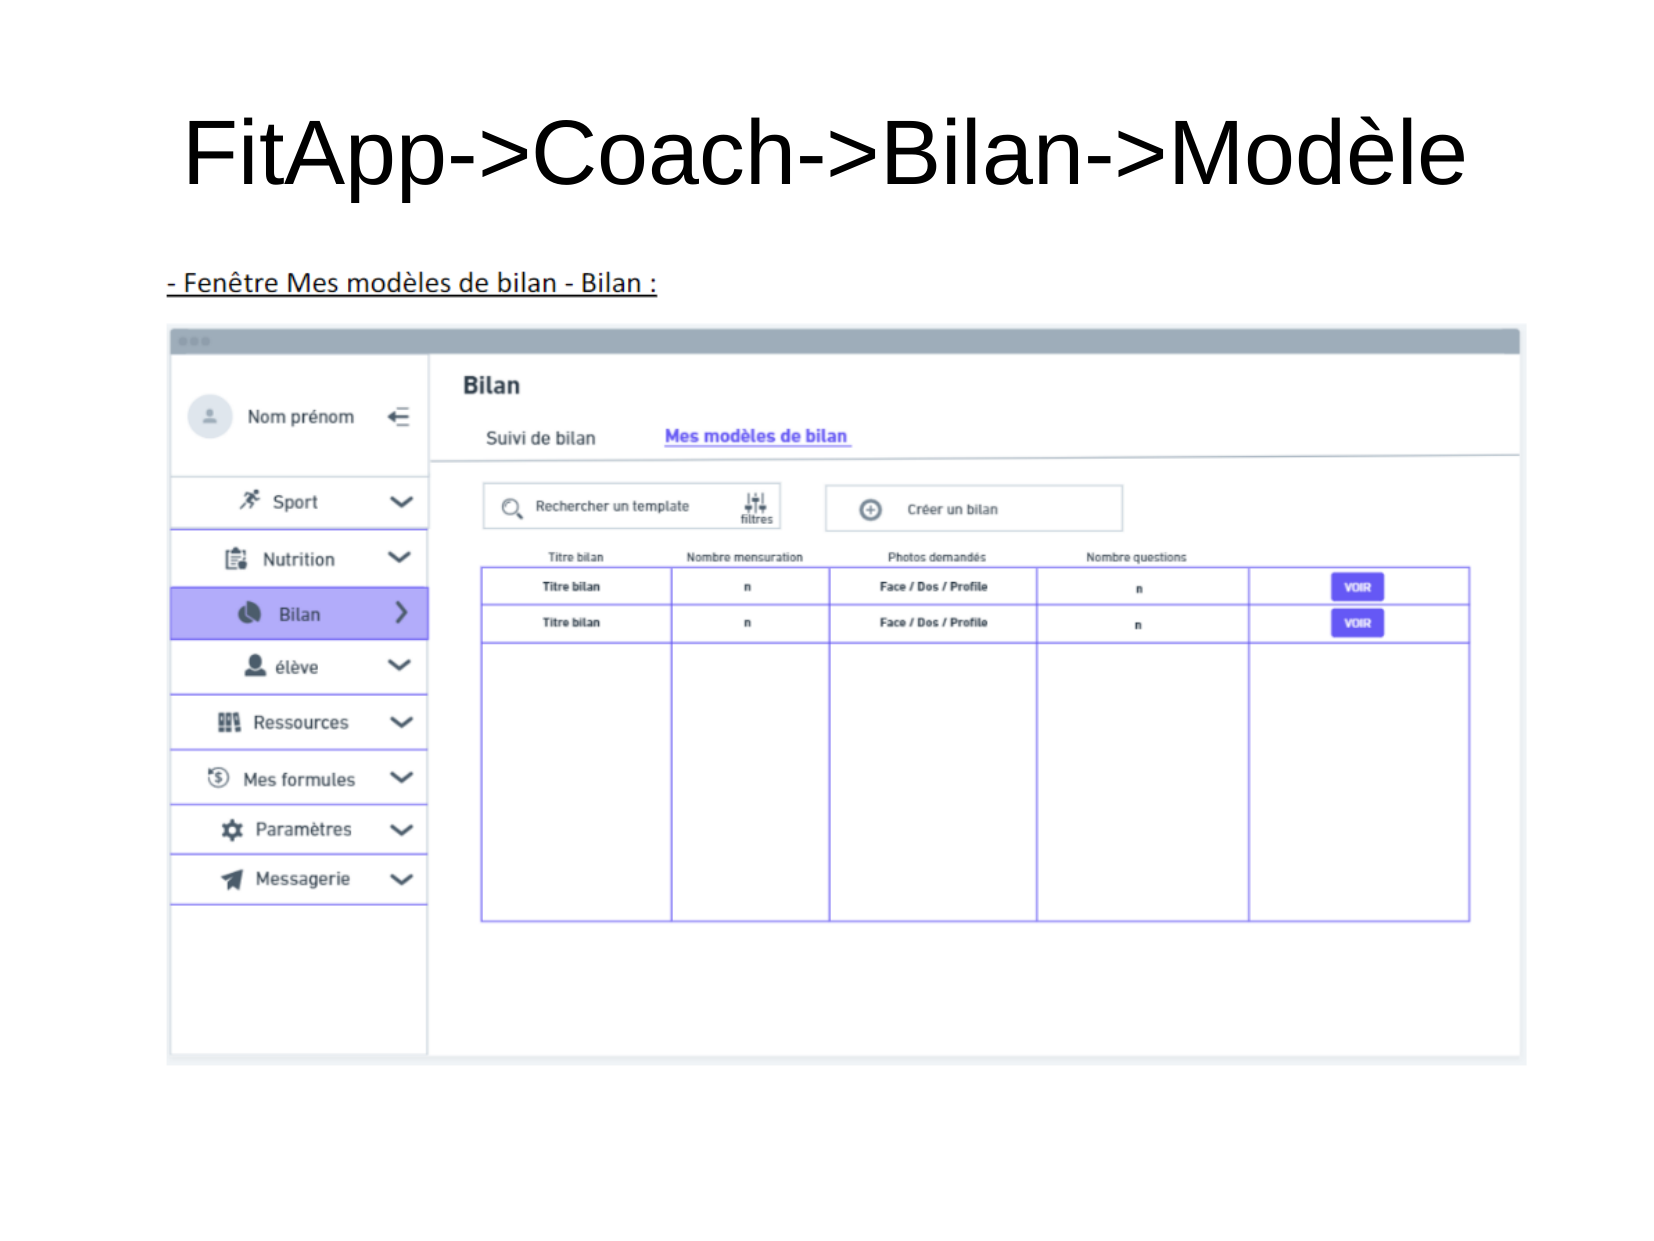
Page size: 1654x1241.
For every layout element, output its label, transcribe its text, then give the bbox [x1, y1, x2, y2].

picture [153, 257, 1542, 1075]
title FitApp->Coach->Bilan->Modèle [59, 49, 1595, 257]
